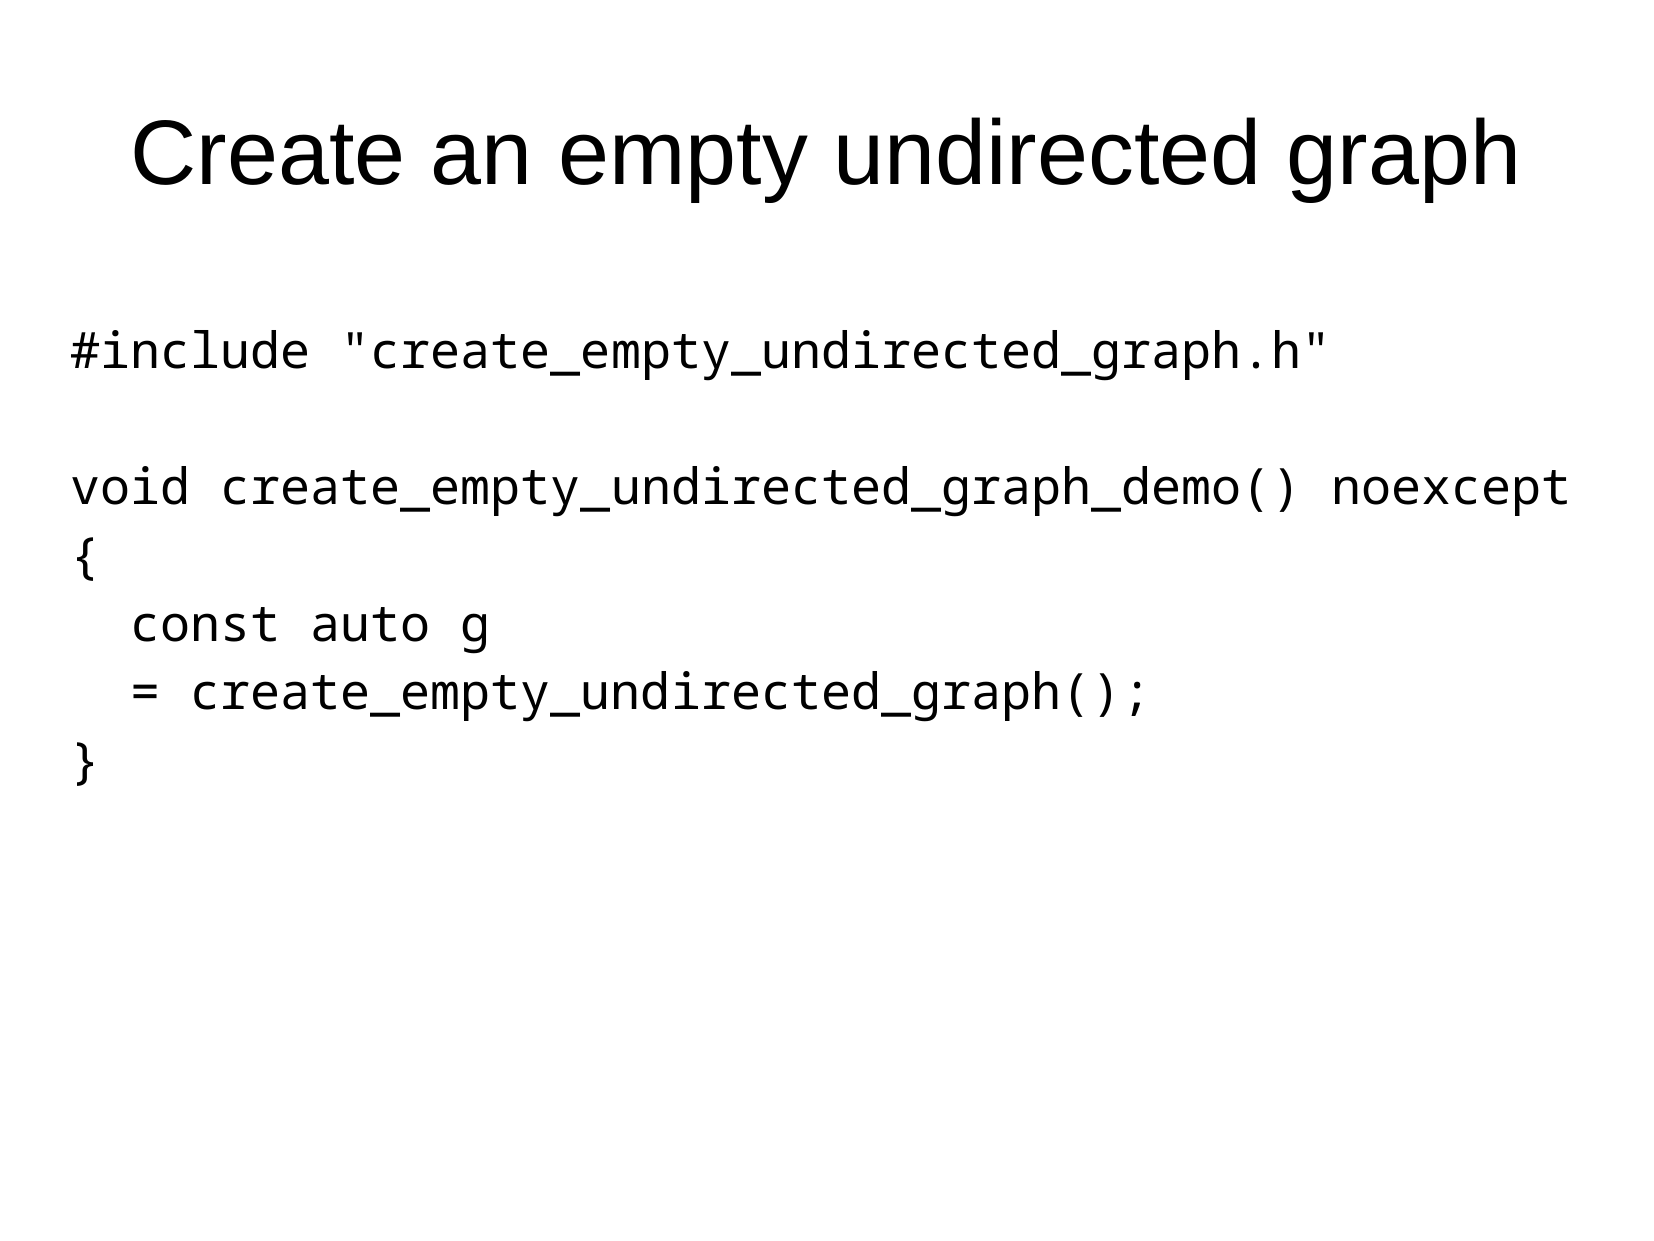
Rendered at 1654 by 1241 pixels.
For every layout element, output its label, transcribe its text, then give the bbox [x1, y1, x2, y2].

title Create an empty undirected graph [82, 49, 1571, 257]
list #include "create_empty_undirected_graph.h" void create_empty_undirected_graph_demo() noexcept { const auto g = create_empty_undirected_graph(); } [0, 315, 1654, 1241]
